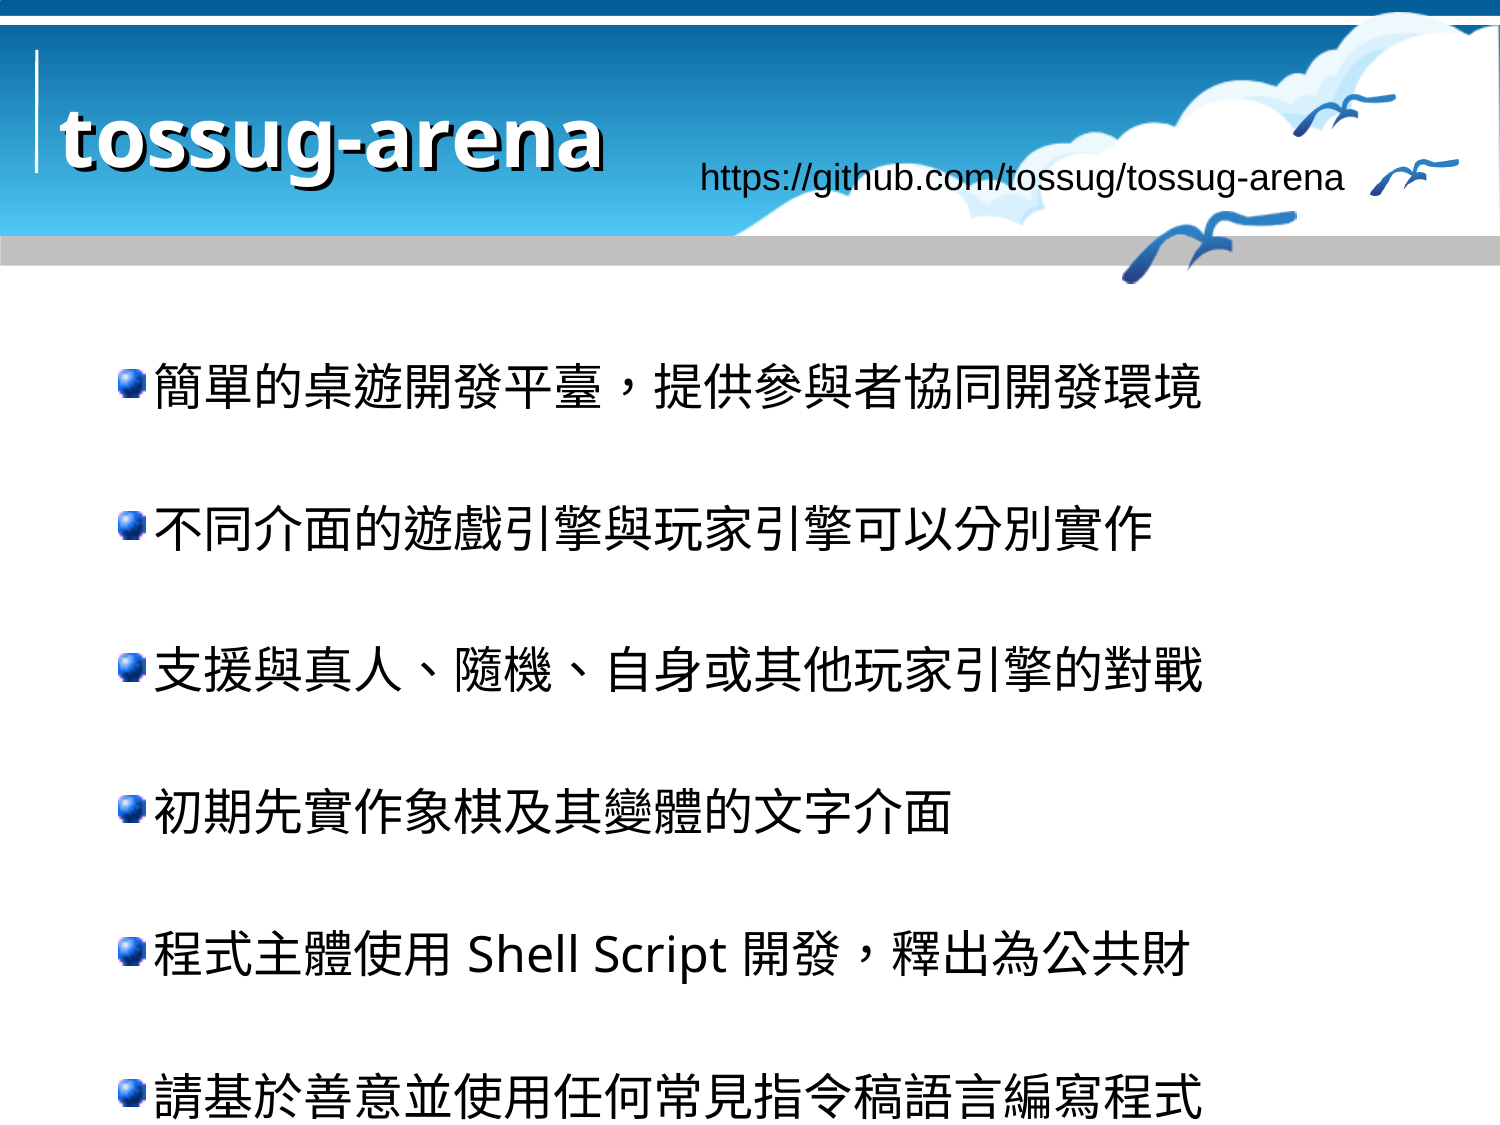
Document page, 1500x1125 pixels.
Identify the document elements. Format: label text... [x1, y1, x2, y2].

text_box https://github.com/tossug/tossug-arena [685, 152, 1371, 213]
title tossug-arena [59, 86, 1465, 186]
list 簡單的桌遊開發平臺，提供參與者協同開發環境 不同介面的遊戲引擎與玩家引擎可以分別實作 支援與真人、隨機、自身或其他玩家引擎的對戰 初期先實作象棋及其變體的文字介面 程式主體使用Shell Script開發，釋出為公共財 請基於善意並使用任何常見指令稿語言編寫程式 [118, 311, 1441, 1087]
picture [730, 12, 1500, 284]
picture [118, 1087, 146, 1107]
